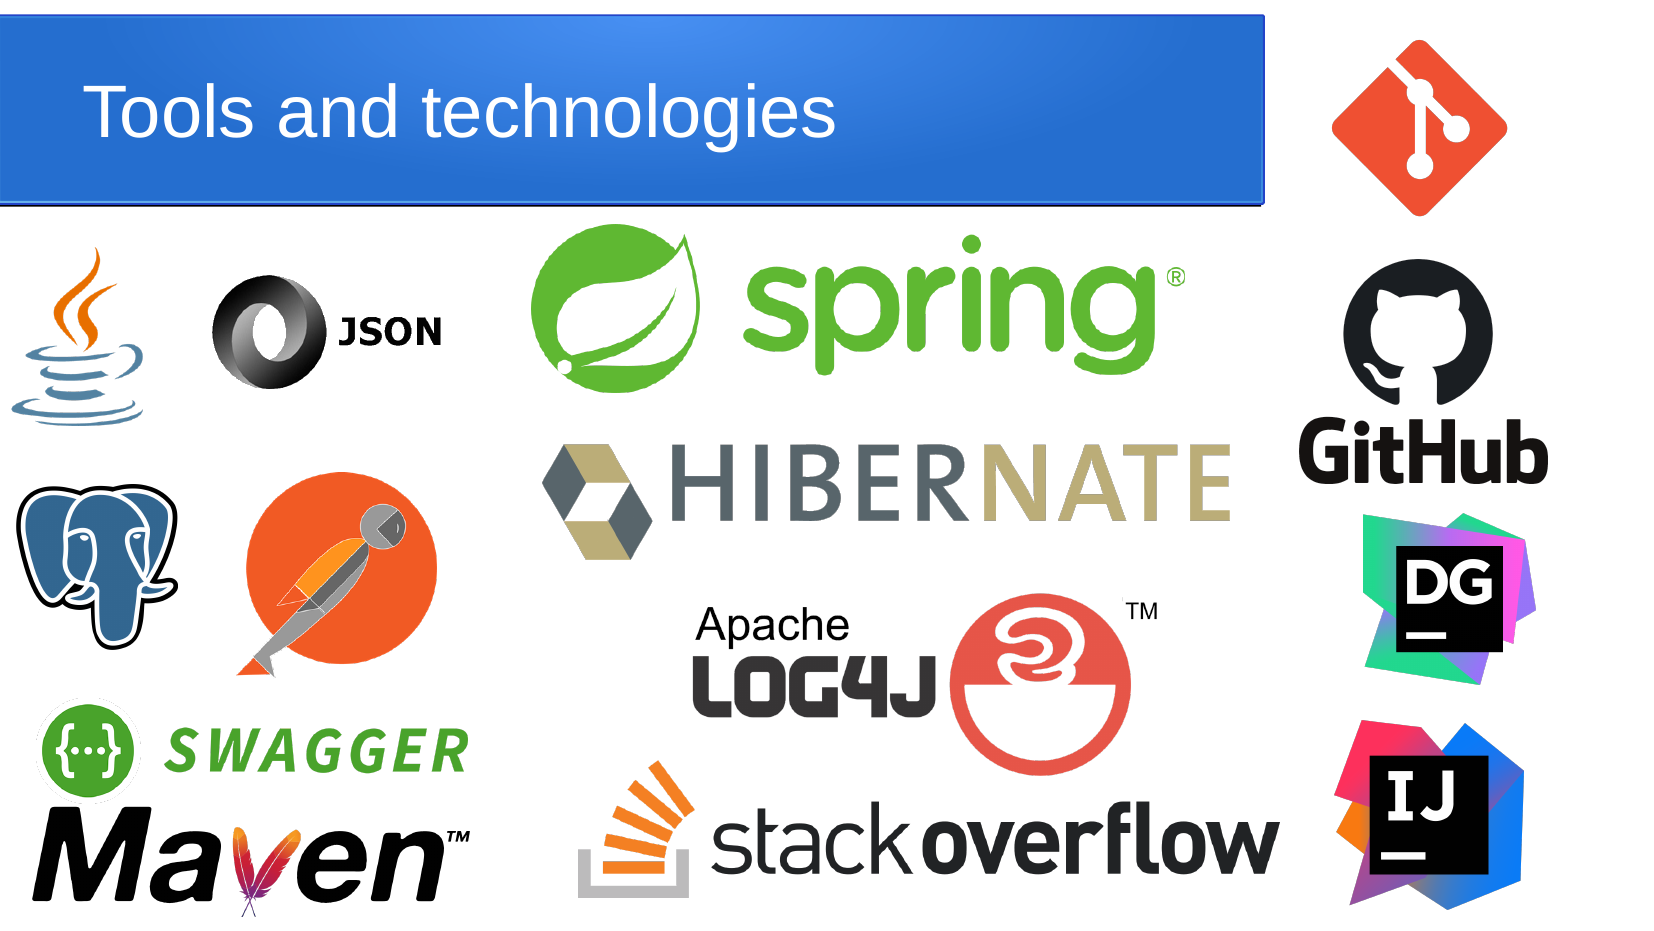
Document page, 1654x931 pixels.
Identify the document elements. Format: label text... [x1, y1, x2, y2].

picture [507, 224, 1280, 898]
picture [212, 200, 443, 431]
picture [1327, 35, 1512, 221]
picture [1334, 720, 1524, 910]
picture [23, 697, 473, 917]
picture [11, 247, 143, 426]
picture [236, 472, 437, 679]
title Tools and technologies [82, 35, 1235, 189]
picture [16, 484, 178, 650]
picture [1299, 259, 1548, 484]
picture [1363, 513, 1536, 686]
